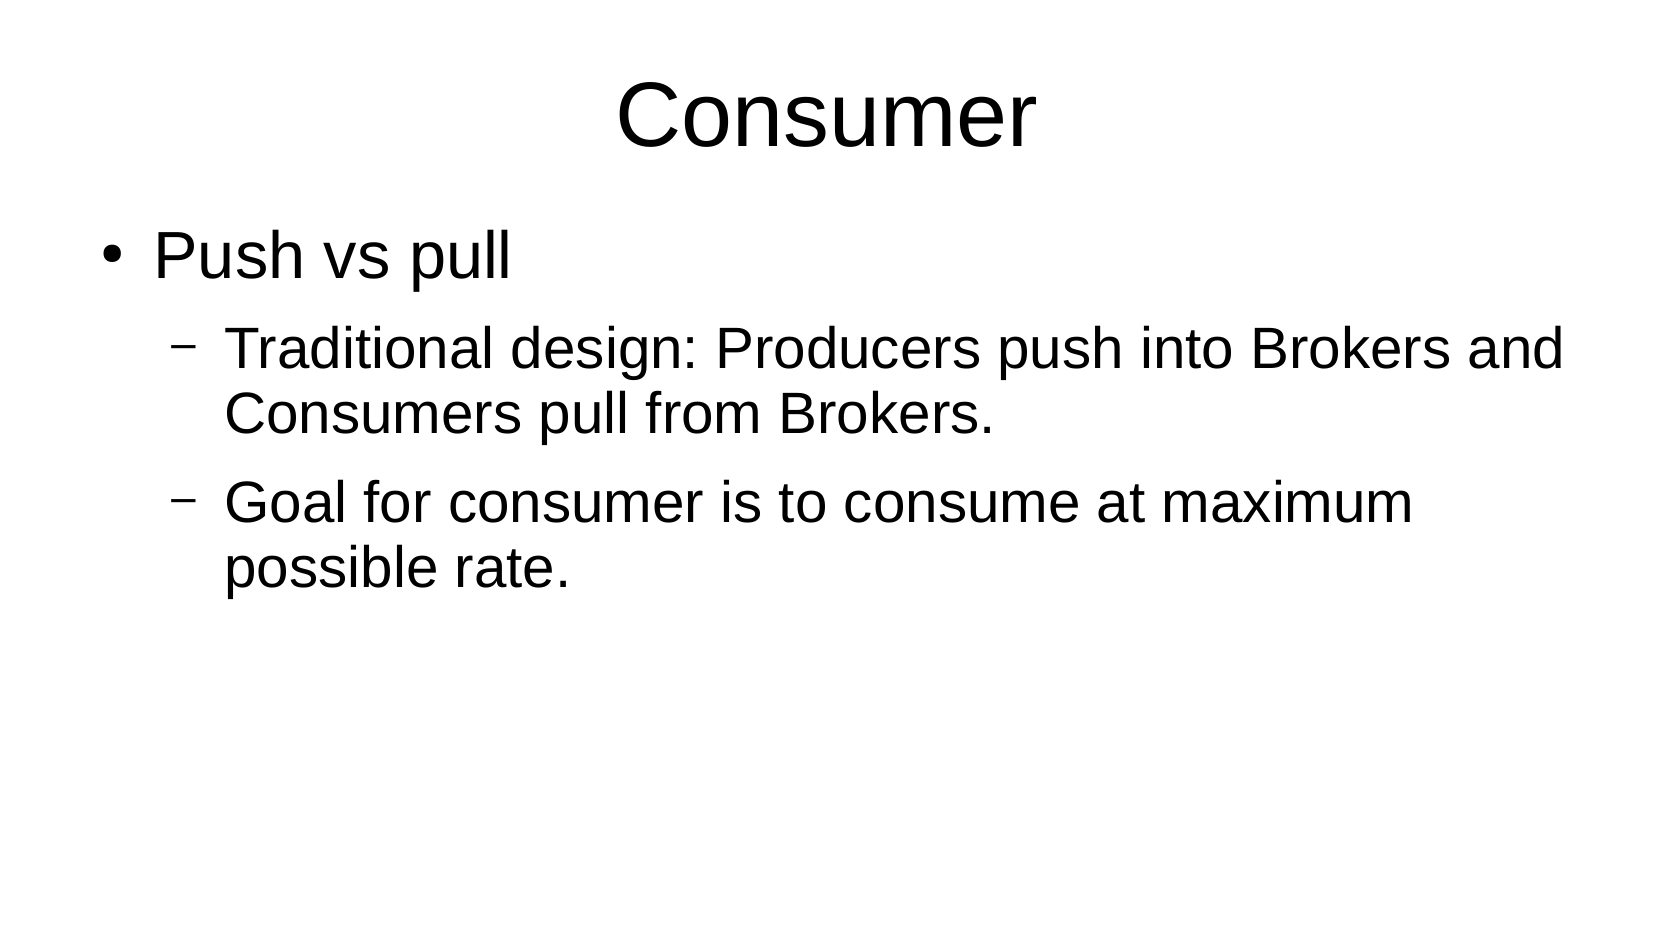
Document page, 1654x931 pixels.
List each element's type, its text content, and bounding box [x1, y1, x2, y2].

title Consumer [82, 37, 1571, 193]
list Push vs pull Traditional design: Producers push into Brokers and Consumers pull from Brokers. Goal for consumer is to consume at maximum possible rate. [82, 217, 1571, 758]
